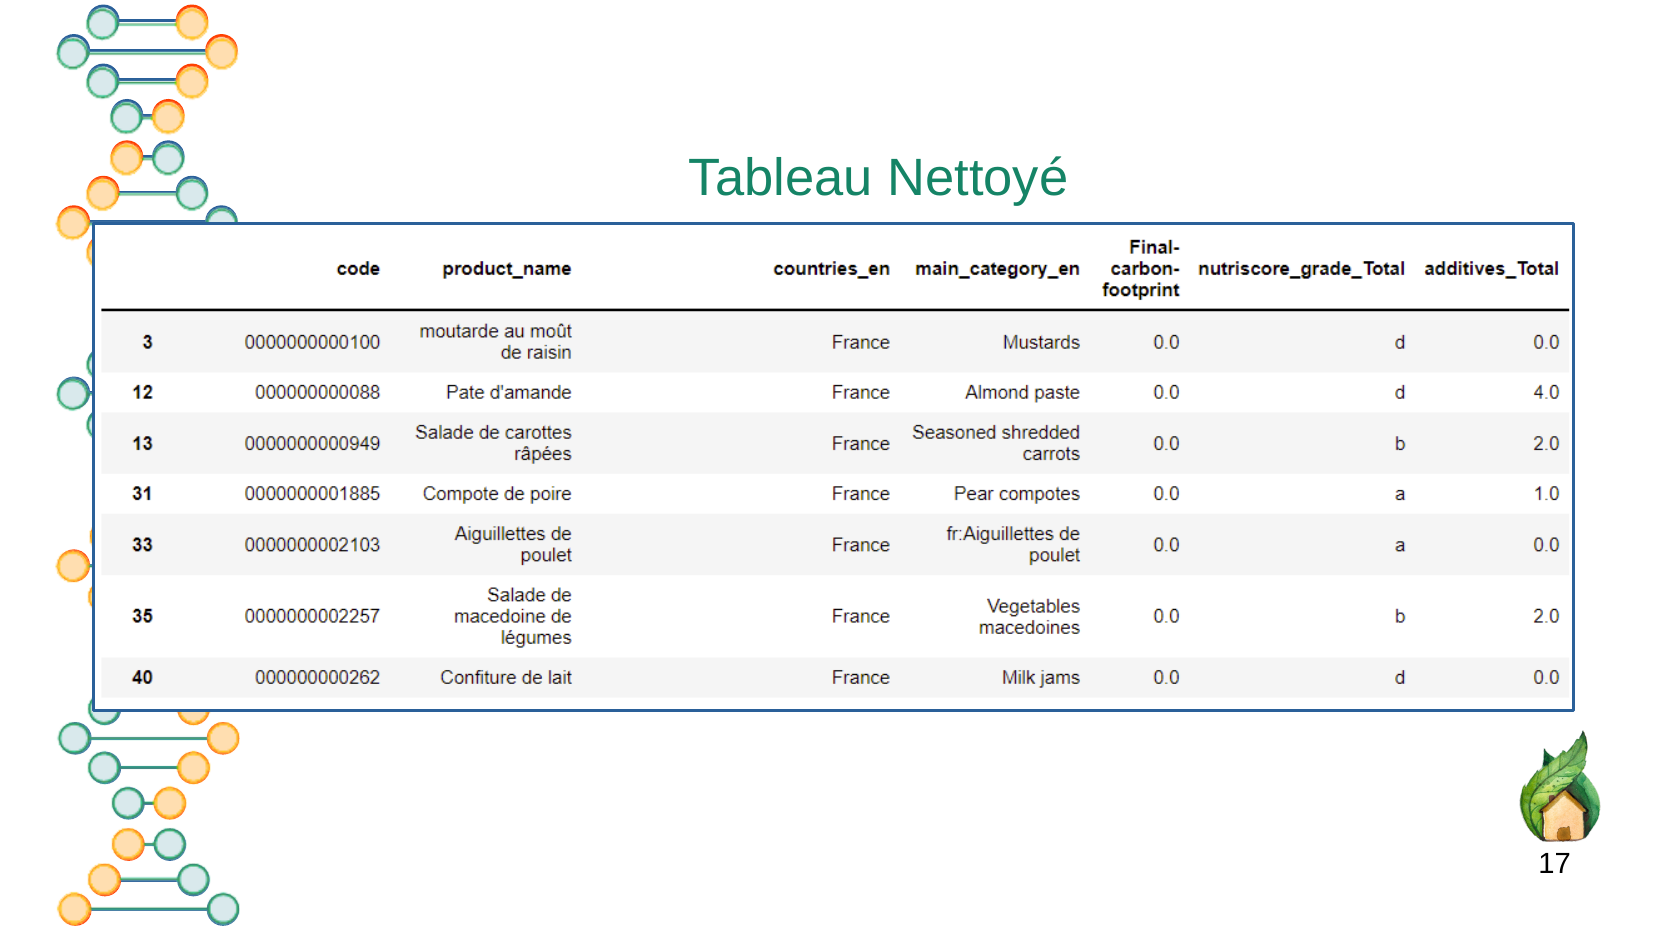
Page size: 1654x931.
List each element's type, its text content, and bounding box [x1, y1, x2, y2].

picture [94, 225, 1573, 709]
list Tableau Nettoyé [620, 147, 1093, 207]
picture [0, 0, 351, 931]
picture [1500, 726, 1619, 845]
